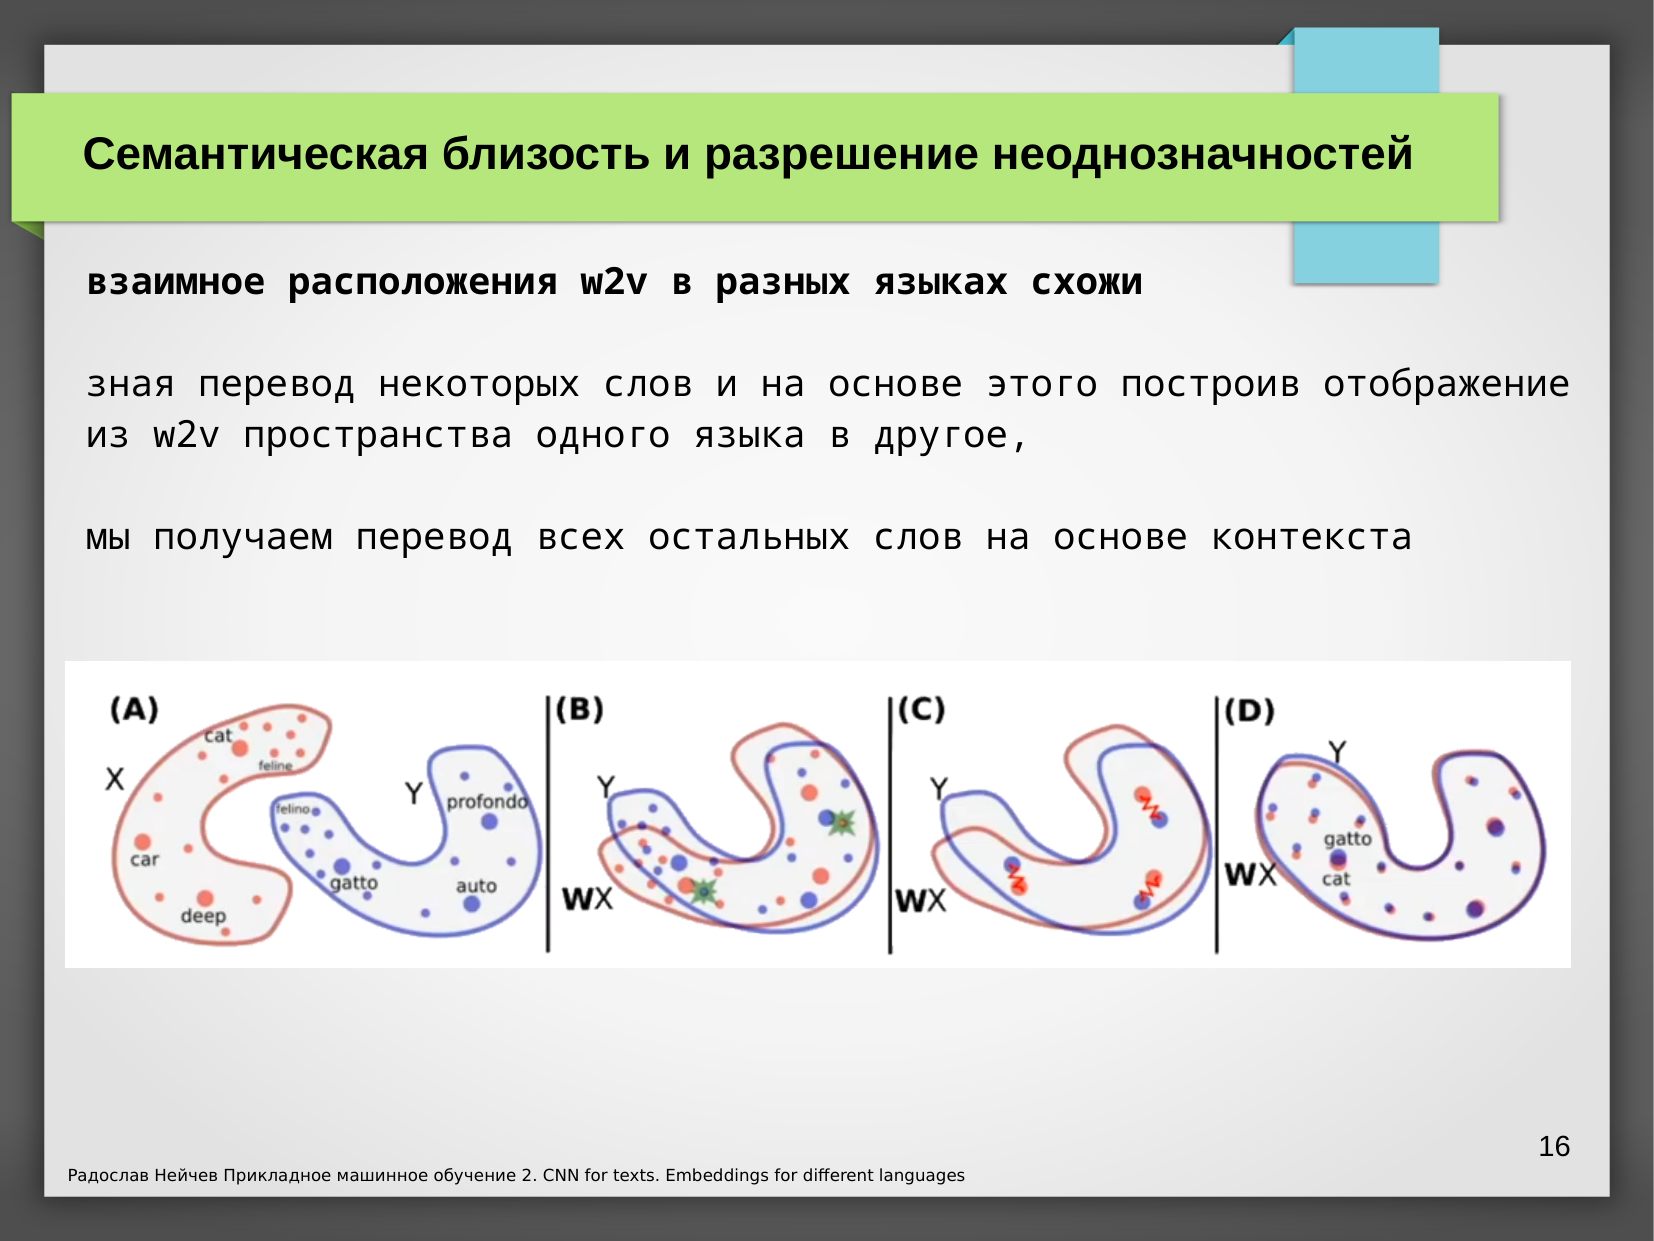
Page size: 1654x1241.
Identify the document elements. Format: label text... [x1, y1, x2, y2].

text_box взаимное расположения w2v в разных языках схожи зная перевод некоторых слов и на основе этого построив отображение из w2v пространства одного языка в другое, мы получаем перевод всех остальных слов на основе контекста [70, 247, 1607, 567]
text_box Радослав Нейчев Прикладное машинное обучение 2. CNN for texts. Embeddings for different languages [52, 1158, 1205, 1193]
title Семантическая близость и разрешение неоднозначностей [82, 121, 1489, 187]
picture [0, 0, 1654, 1241]
